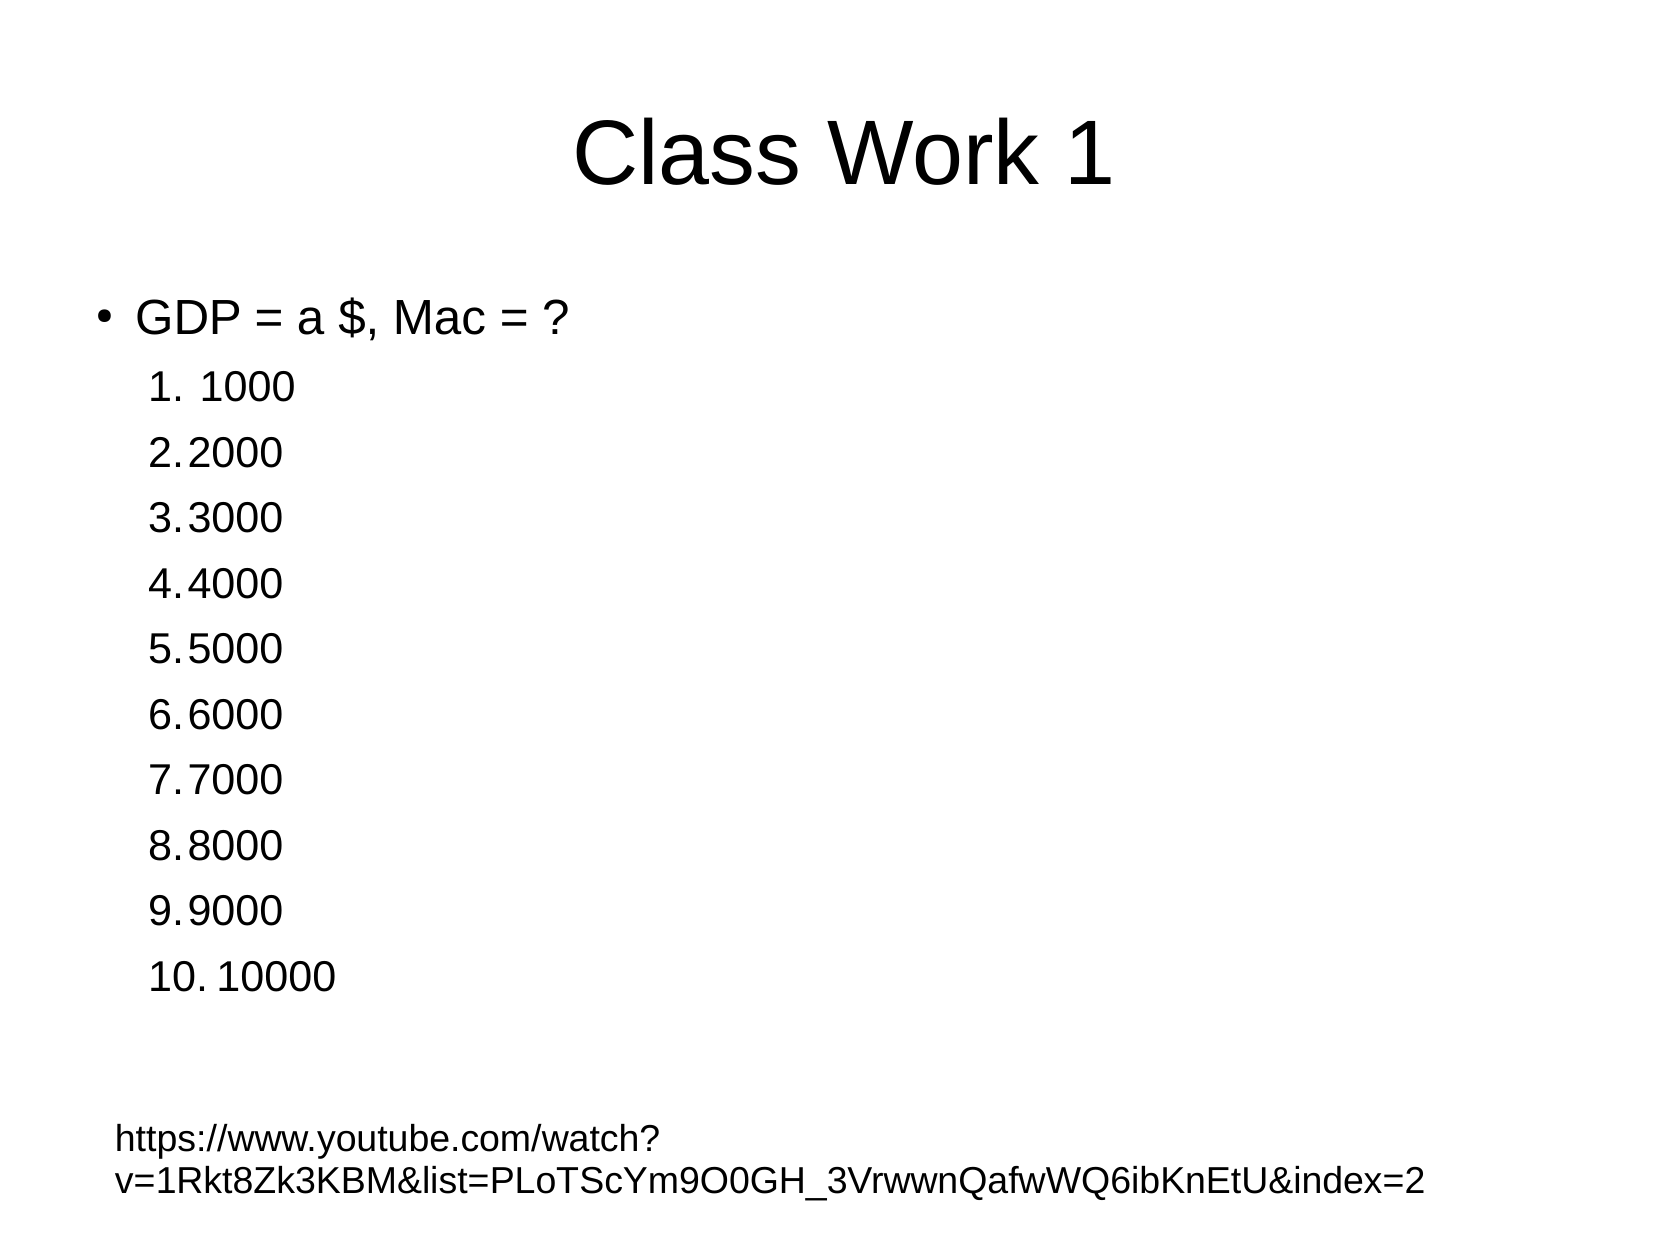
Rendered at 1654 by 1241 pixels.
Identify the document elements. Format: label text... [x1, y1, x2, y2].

title Class Work 1 [82, 49, 1571, 257]
text_box https://www.youtube.com/watch?v=1Rkt8Zk3KBM&list=PLoTScYm9O0GH_3VrwwnQafwWQ6ibKnEtU&index=2 [100, 1110, 1441, 1209]
list GDP = a $, Mac = ? 1000 2000 3000 4000 5000 6000 7000 8000 9000 10000 [82, 290, 721, 1010]
